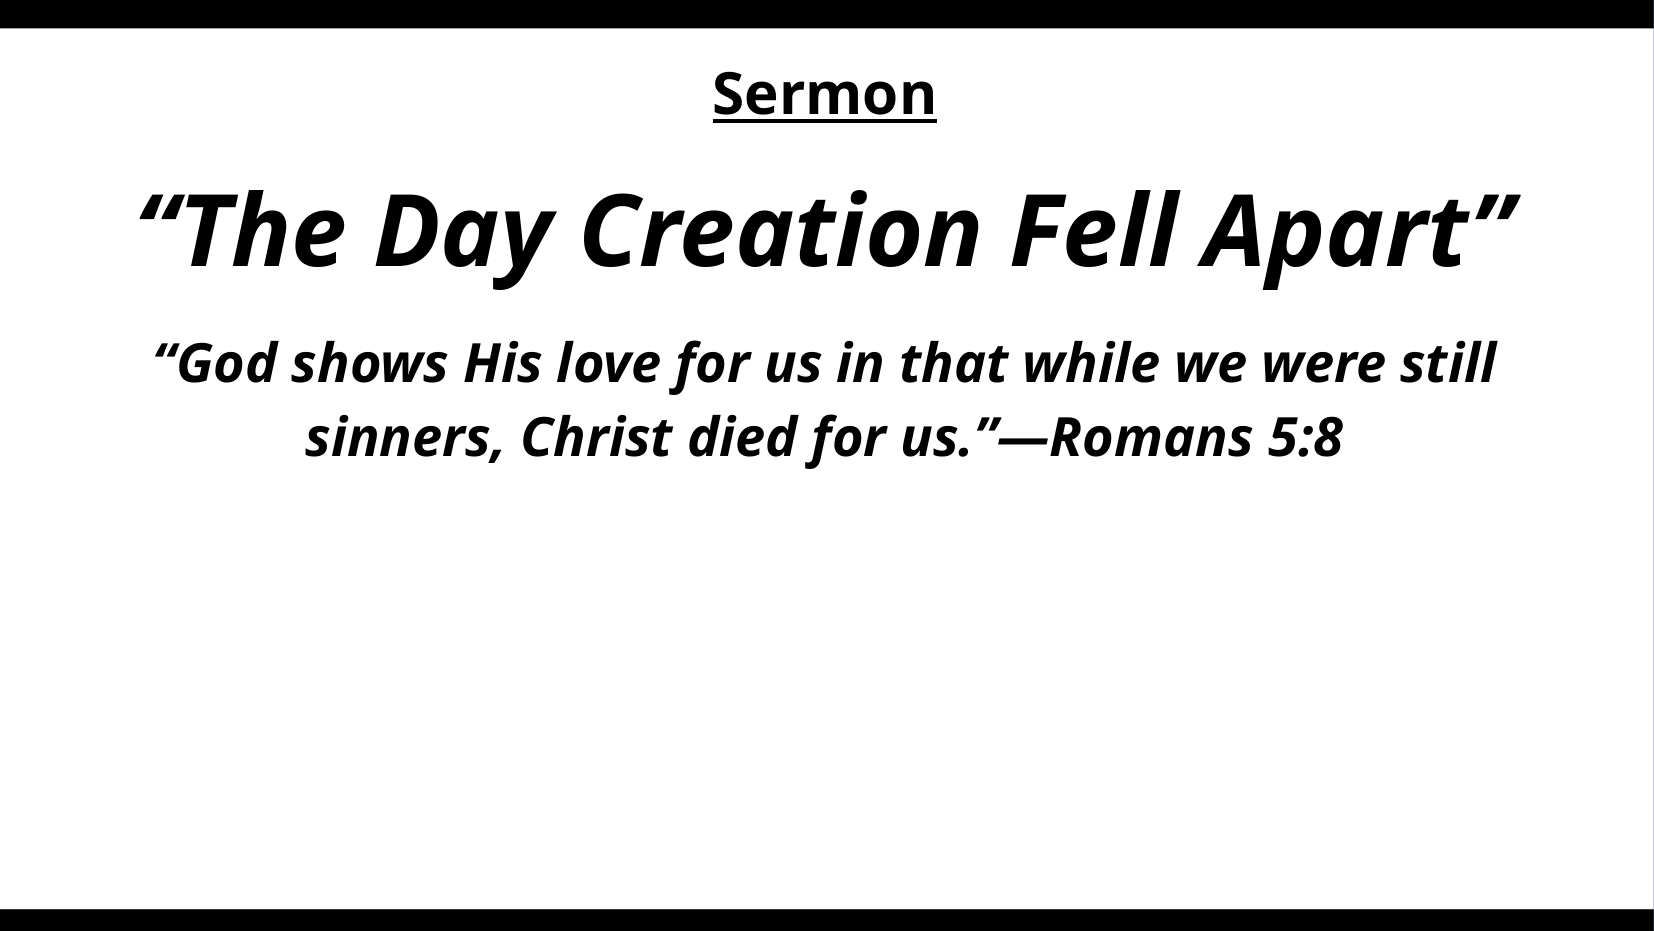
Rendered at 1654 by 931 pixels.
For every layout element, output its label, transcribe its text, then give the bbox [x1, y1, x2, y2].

text_box Sermon “The Day Creation Fell Apart” “God shows His love for us in that while we were still sinners, Christ died for us.”—Romans 5:8 [90, 45, 1561, 496]
picture [0, 0, 1654, 931]
